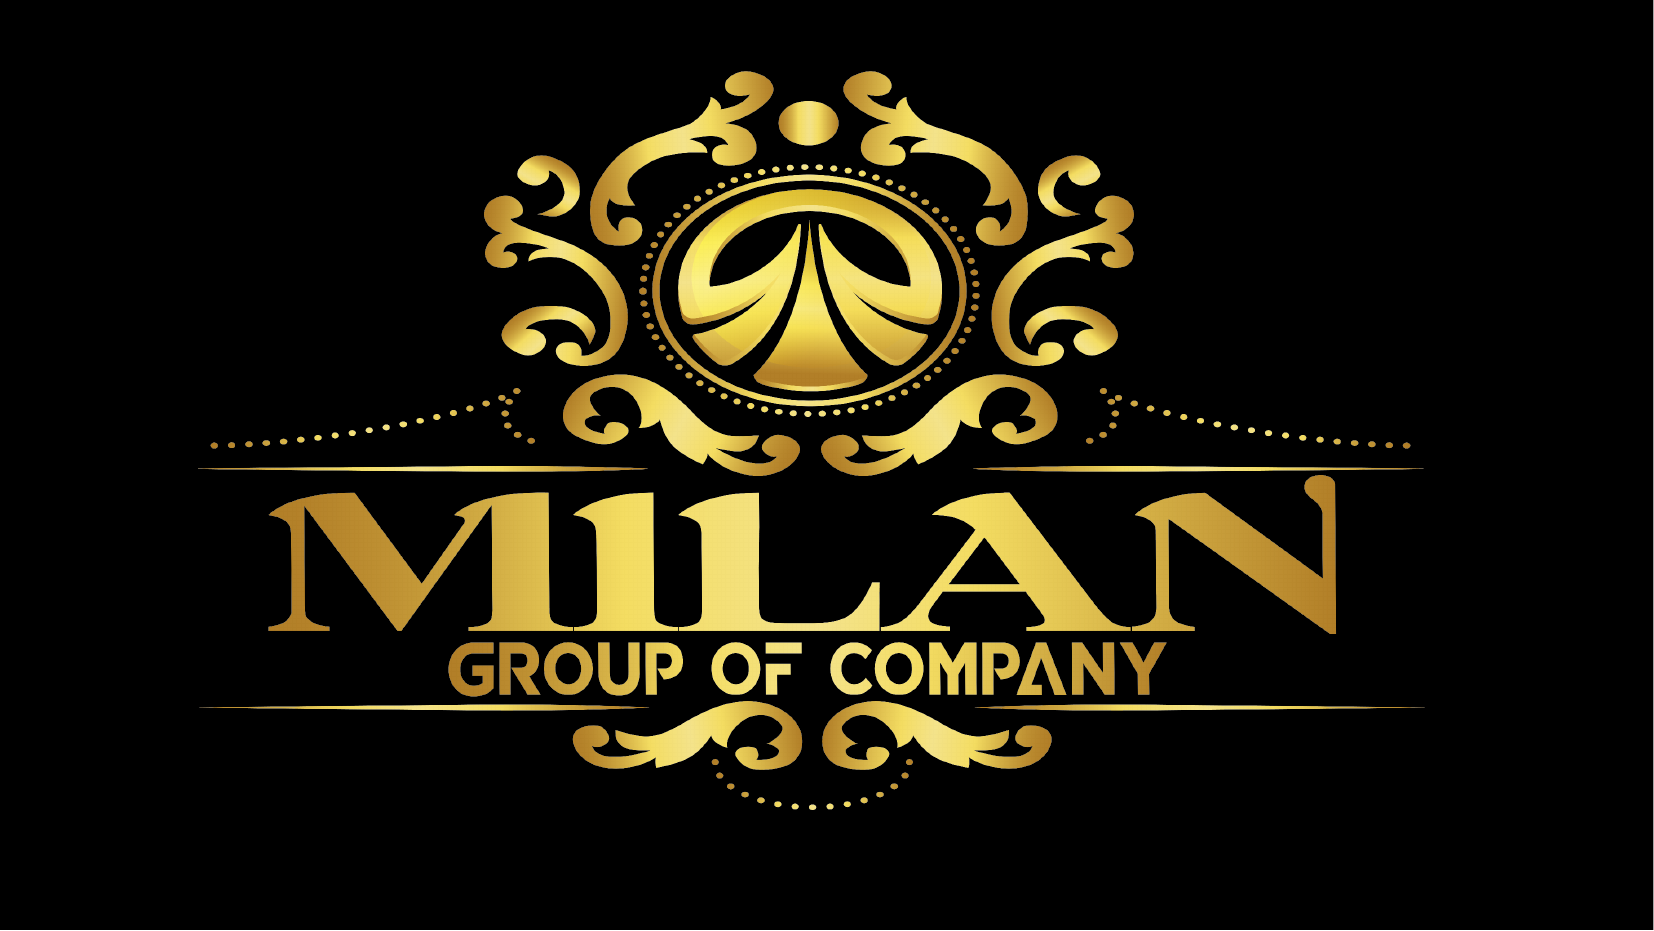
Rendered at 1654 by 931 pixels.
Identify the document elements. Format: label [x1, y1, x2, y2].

picture [195, 71, 1425, 811]
